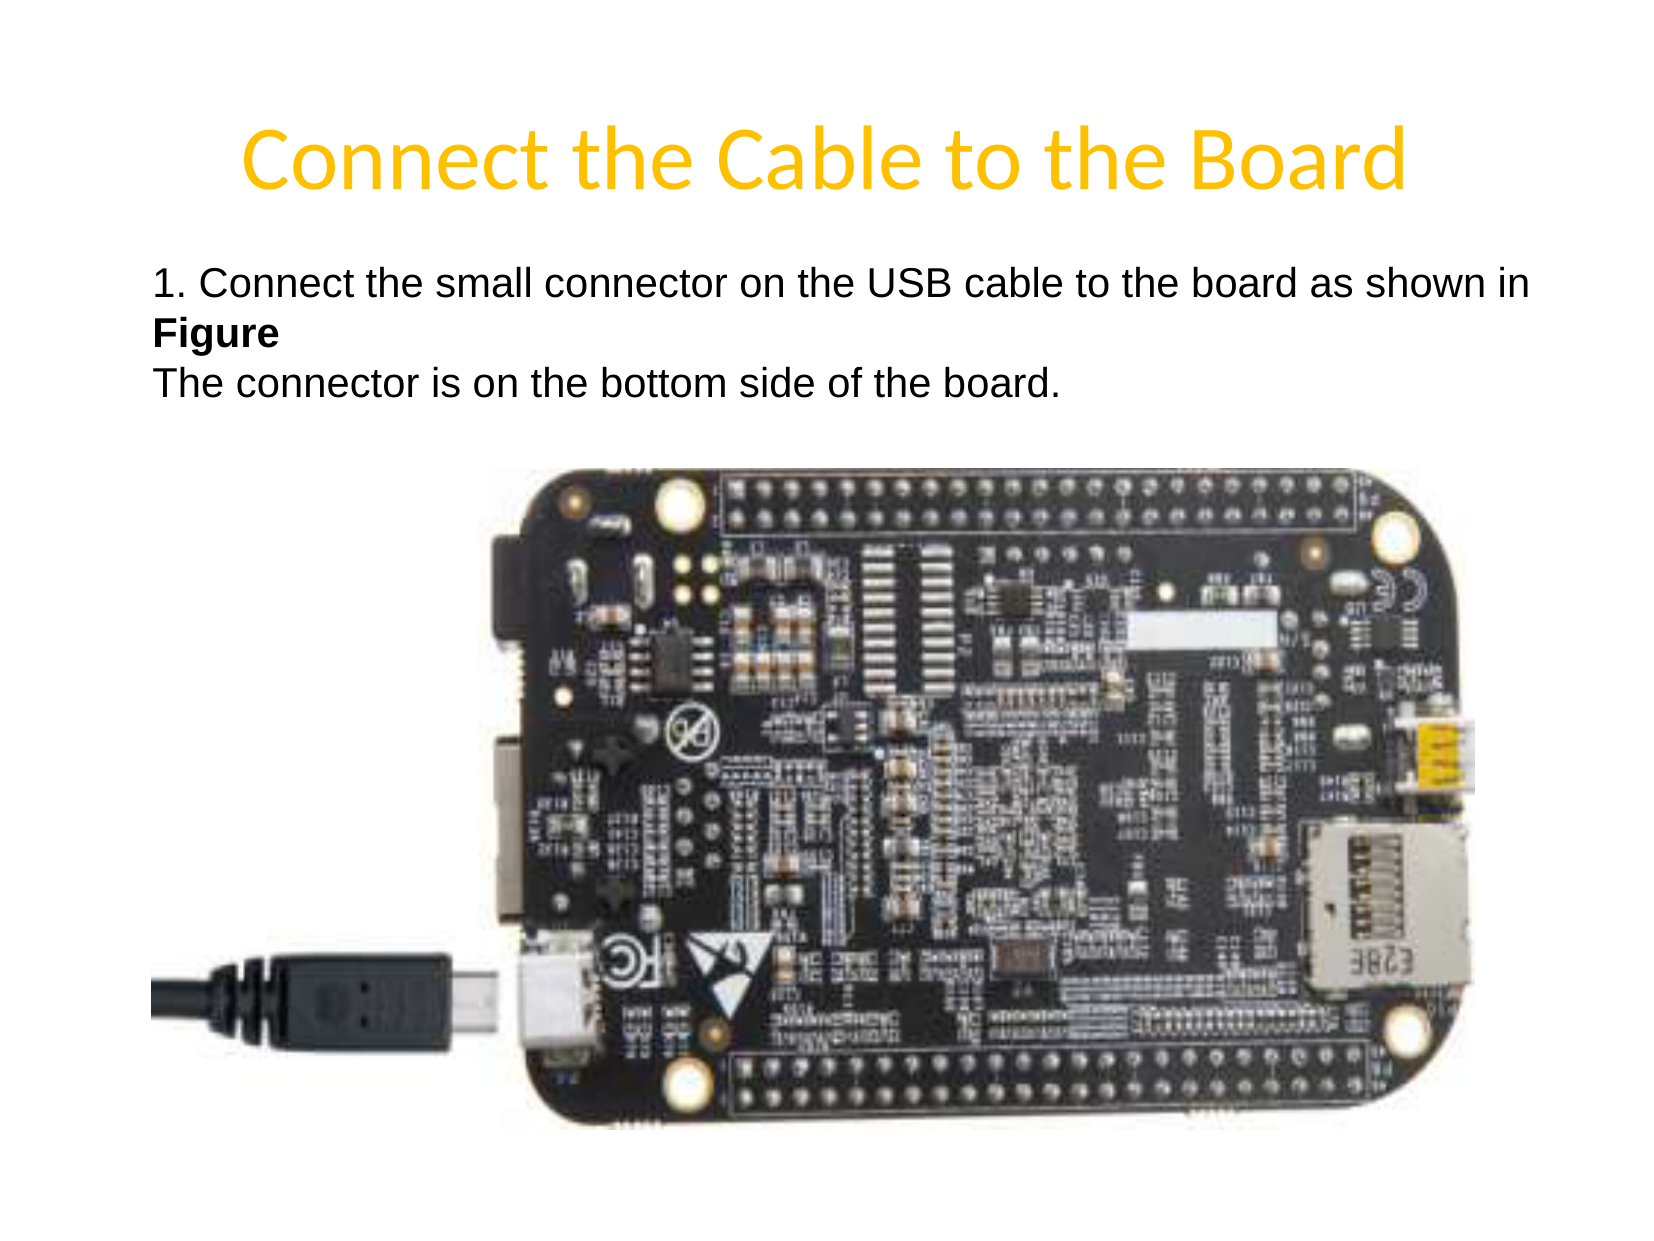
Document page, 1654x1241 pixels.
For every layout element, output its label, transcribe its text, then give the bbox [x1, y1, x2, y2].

picture [151, 468, 1475, 1130]
text_box 1. Connect the small connector on the USB cable to the board as shown in Figure The connector is on the bottom side of the board. [137, 248, 1654, 413]
title Connect the Cable to the Board [82, 49, 1571, 257]
